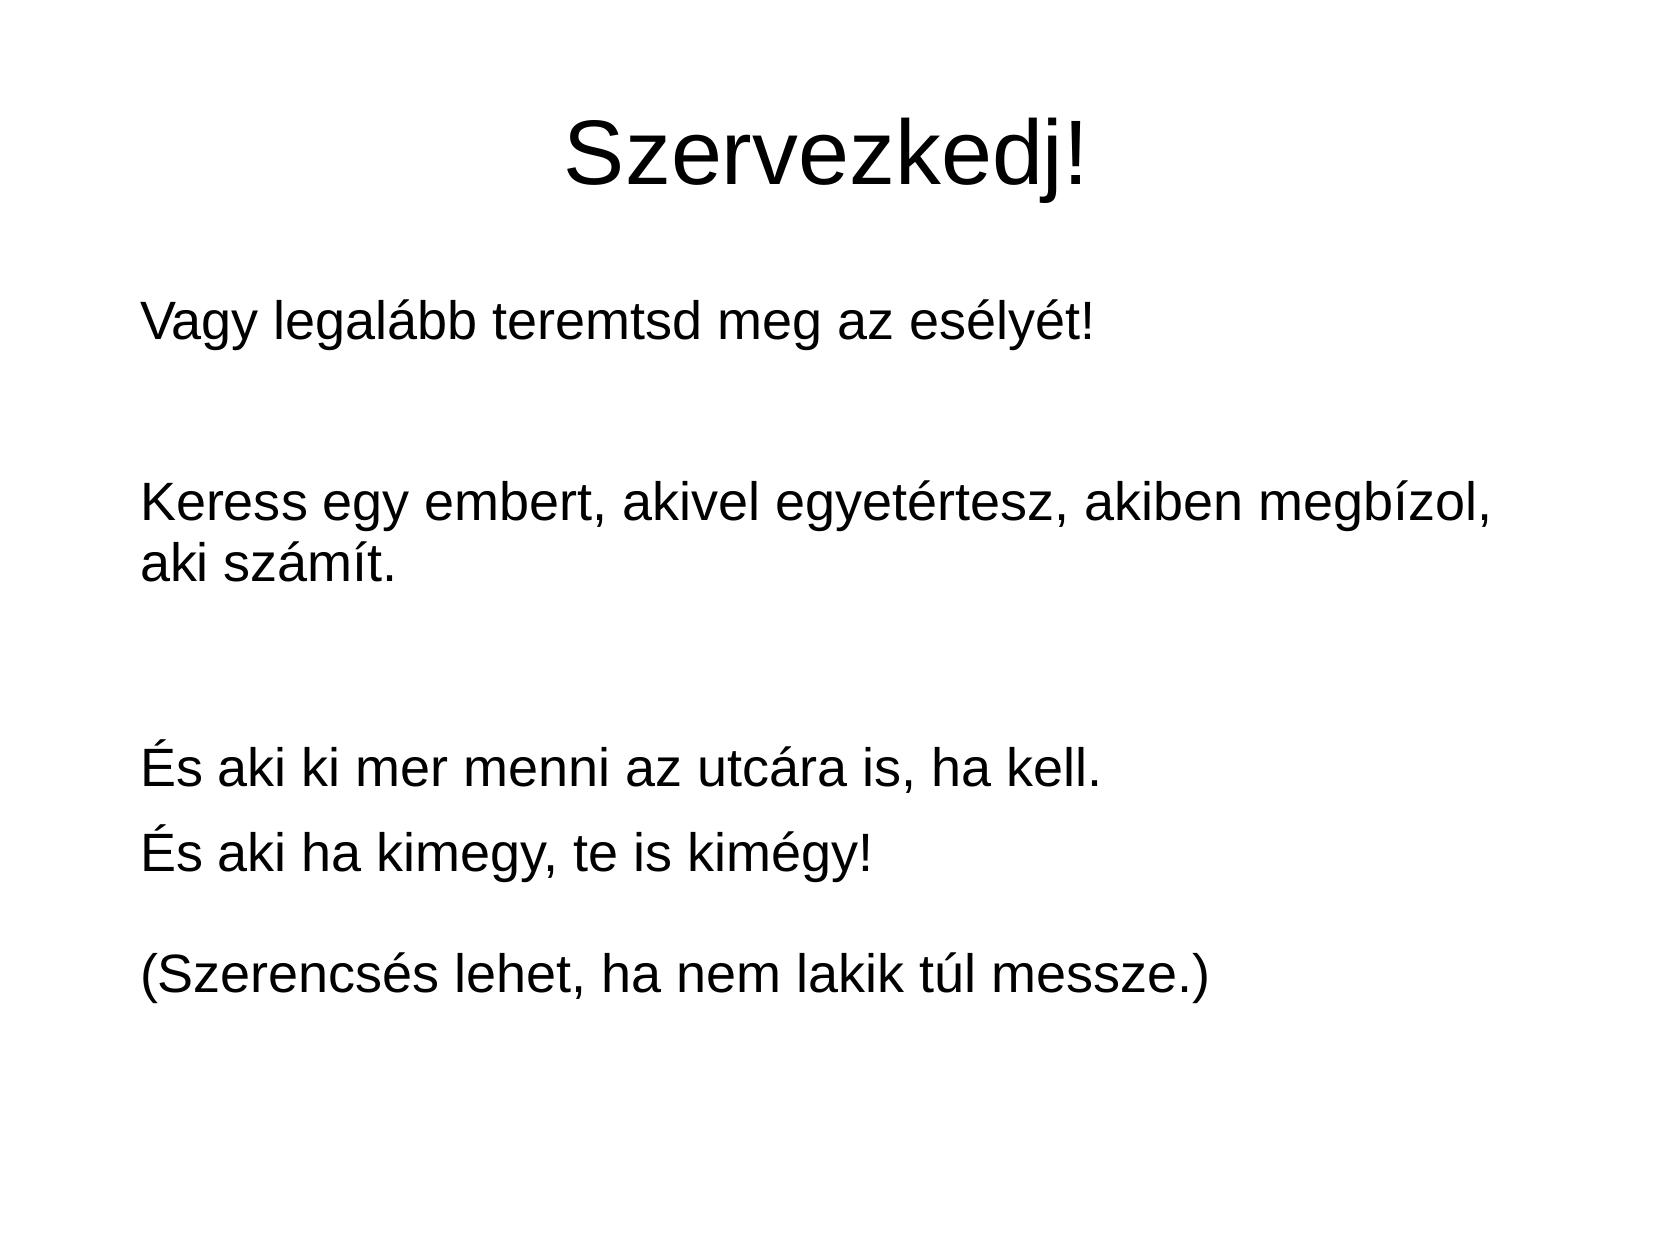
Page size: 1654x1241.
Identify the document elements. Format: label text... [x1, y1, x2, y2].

list Vagy legalább teremtsd meg az esélyét! Keress egy embert, akivel egyetértesz, akiben megbízol, aki számít. És aki ki mer menni az utcára is, ha kell. És aki ha kimegy, te is kimégy! (Szerencsés lehet, ha nem lakik túl messze.) [82, 290, 1571, 1010]
title Szervezkedj! [82, 49, 1571, 257]
